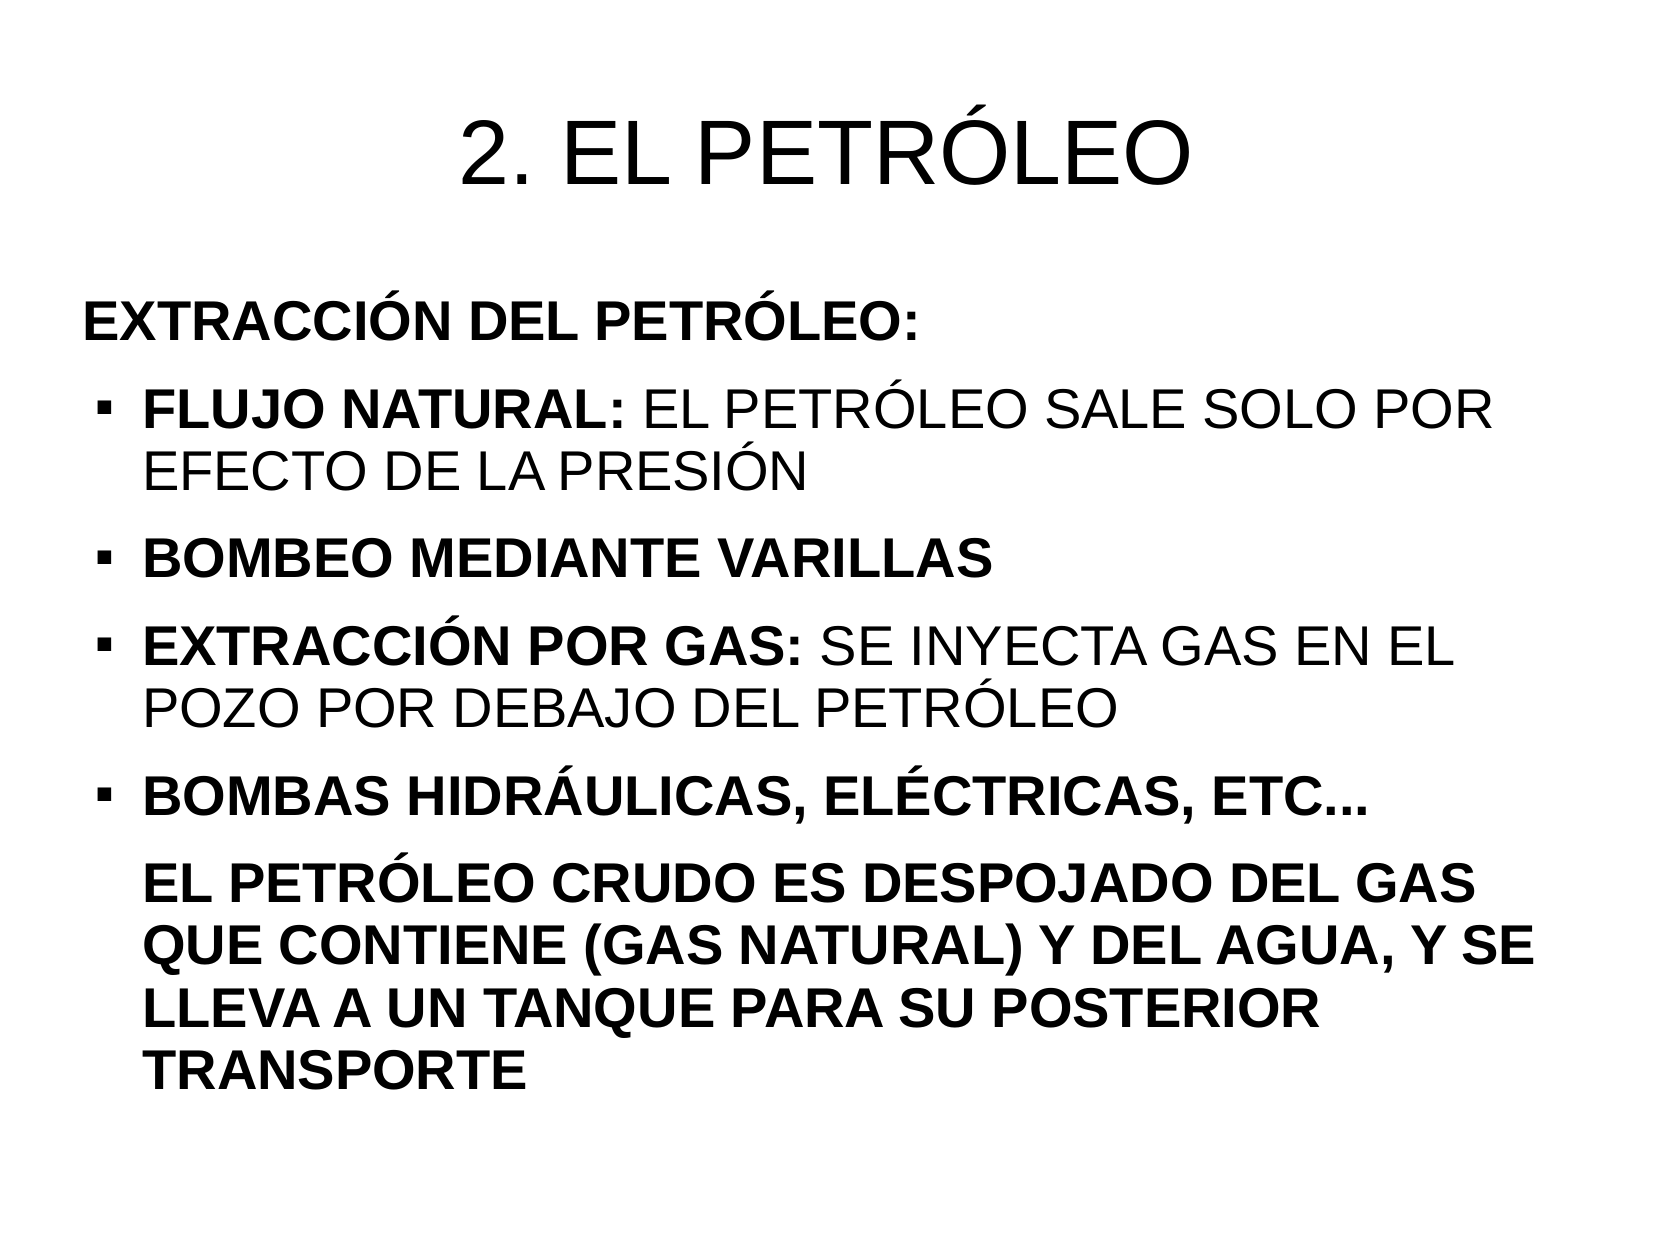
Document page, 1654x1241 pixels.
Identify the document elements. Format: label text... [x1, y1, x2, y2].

list EXTRACCIÓN DEL PETRÓLEO: FLUJO NATURAL: EL PETRÓLEO SALE SOLO POR EFECTO DE LA PRESIÓN BOMBEO MEDIANTE VARILLAS EXTRACCIÓN POR GAS: SE INYECTA GAS EN EL POZO POR DEBAJO DEL PETRÓLEO BOMBAS HIDRÁULICAS, ELÉCTRICAS, ETC... EL PETRÓLEO CRUDO ES DESPOJADO DEL GAS QUE CONTIENE (GAS NATURAL) Y DEL AGUA, Y SE LLEVA A UN TANQUE PARA SU POSTERIOR TRANSPORTE [82, 290, 1571, 1109]
title 2. EL PETRÓLEO [82, 49, 1571, 257]
